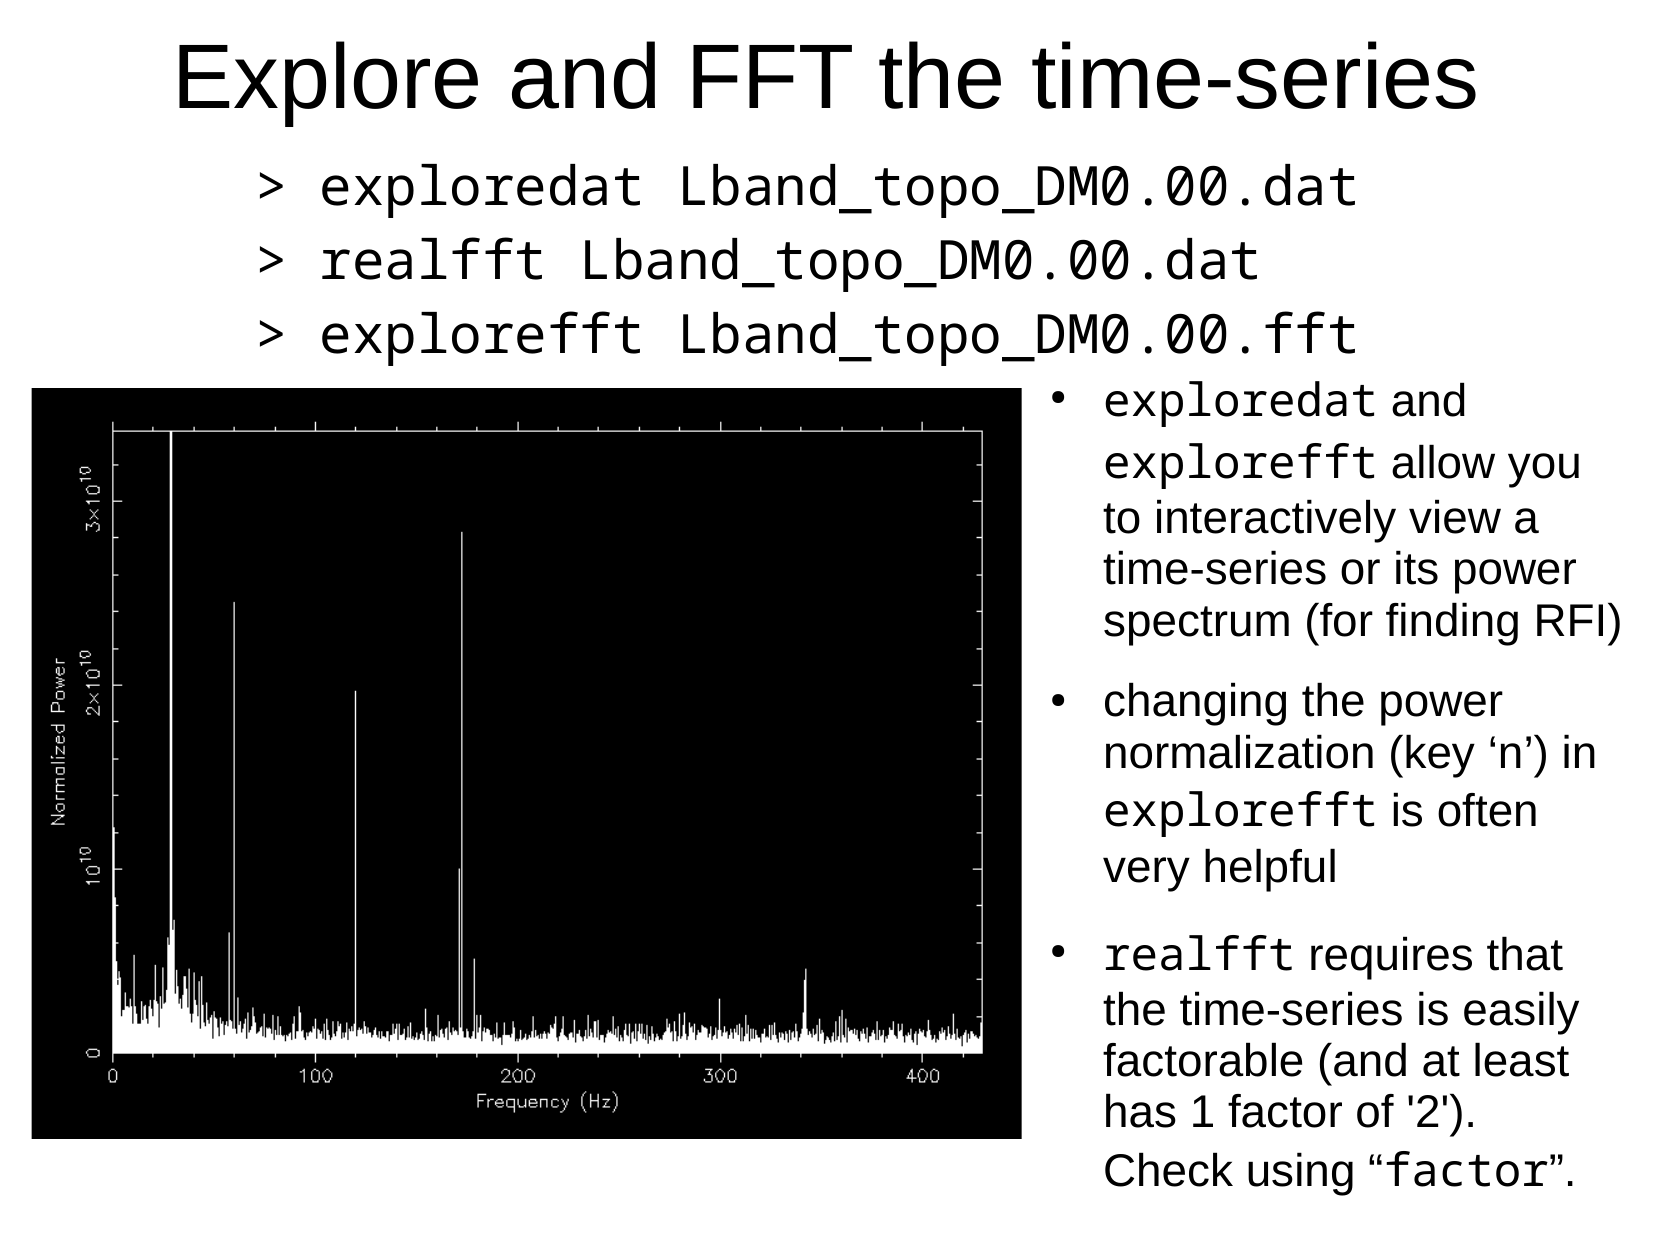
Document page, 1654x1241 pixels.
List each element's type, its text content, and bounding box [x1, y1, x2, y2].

picture [31, 388, 1022, 1139]
title Explore and FFT the time-series [82, 21, 1571, 133]
list > exploredat Lband_topo_DM0.00.dat > realfft Lband_topo_DM0.00.dat > explorefft Lband_topo_DM0.00.fft [175, 138, 1405, 299]
list exploredat and explorefft allow you to interactively view a time-series or its power spectrum (for finding RFI) changing the power normalization (key ‘n’) in explorefft is often very helpful realfft requires that the time-series is easily factorable (and at least has 1 factor of '2'). Check using “factor”. [1032, 367, 1633, 1155]
